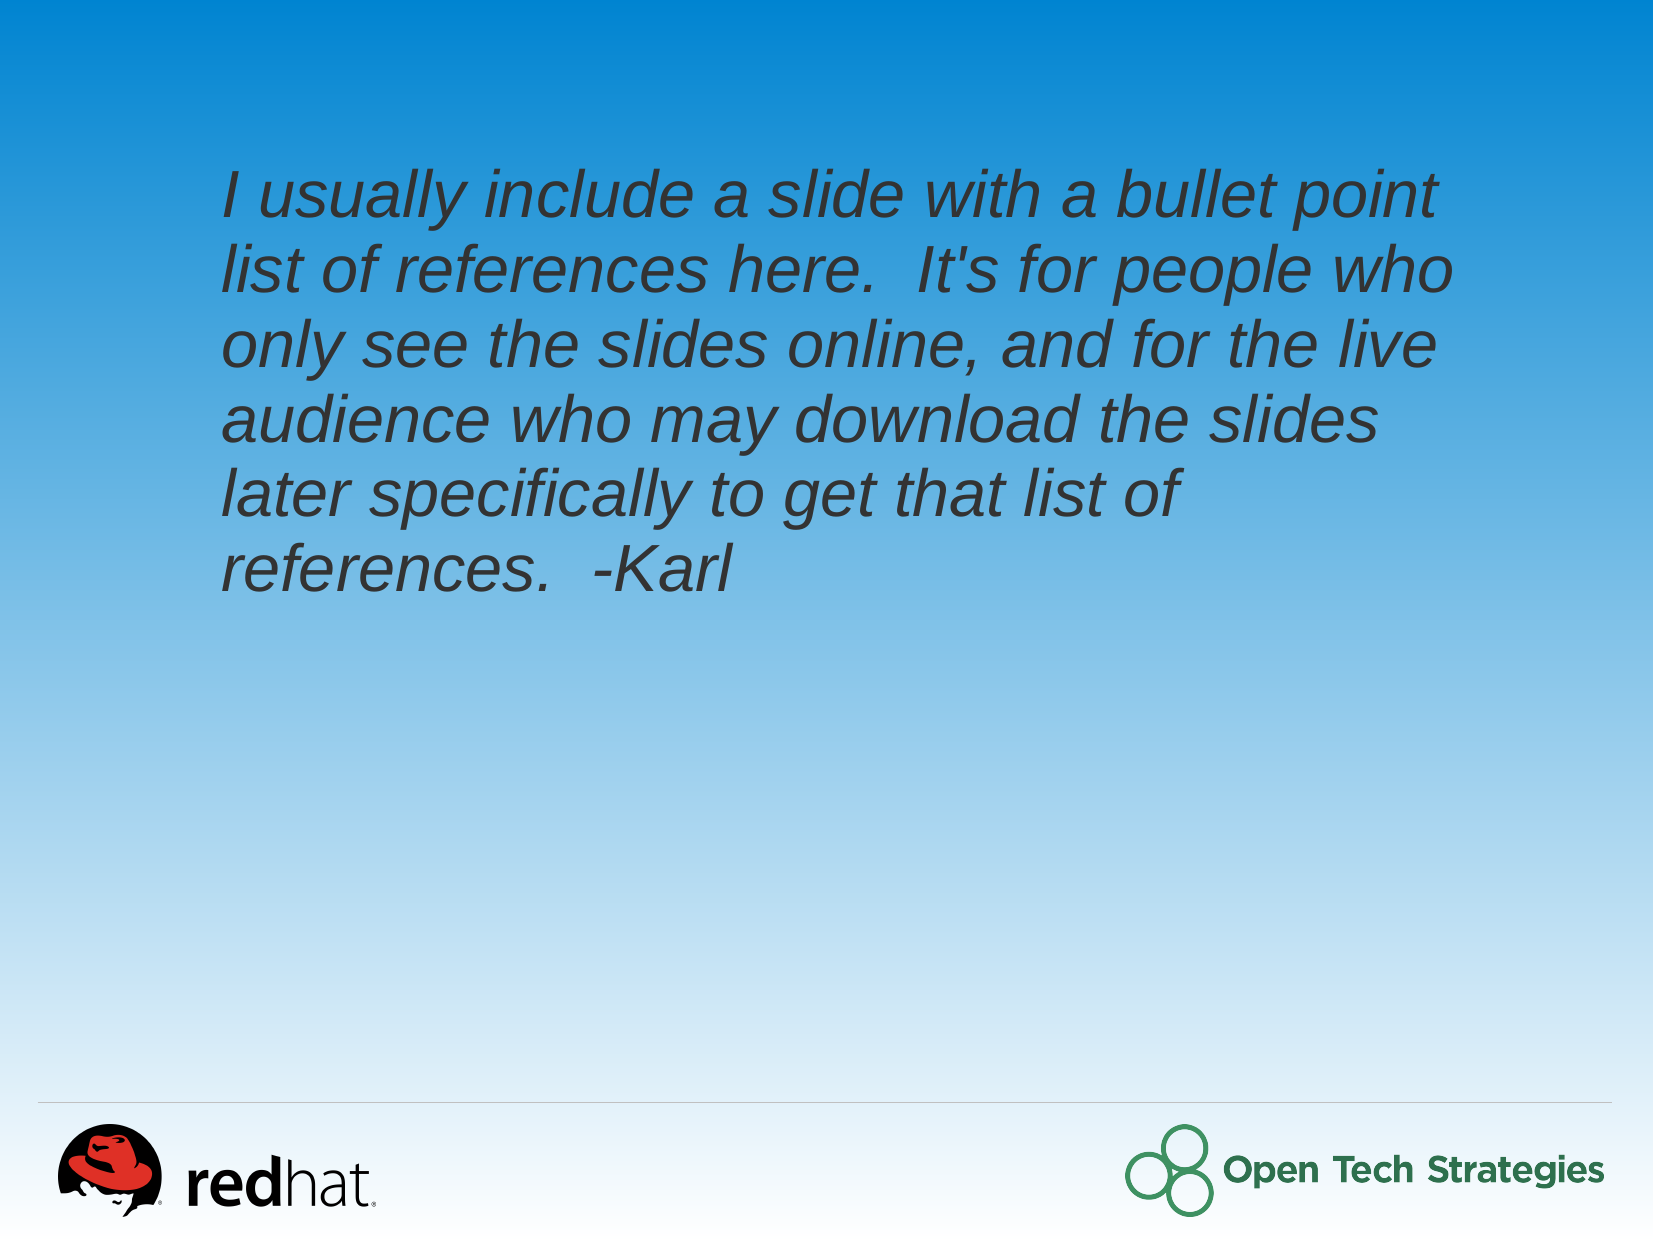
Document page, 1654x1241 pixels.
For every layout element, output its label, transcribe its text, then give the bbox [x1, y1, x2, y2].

text_box I usually include a slide with a bullet point list of references here. It's for people who only see the slides online, and for the live audience who may download the slides later specifically to get that list of references. -Karl [206, 150, 1538, 1013]
picture [1125, 1124, 1604, 1217]
picture [58, 1124, 376, 1217]
